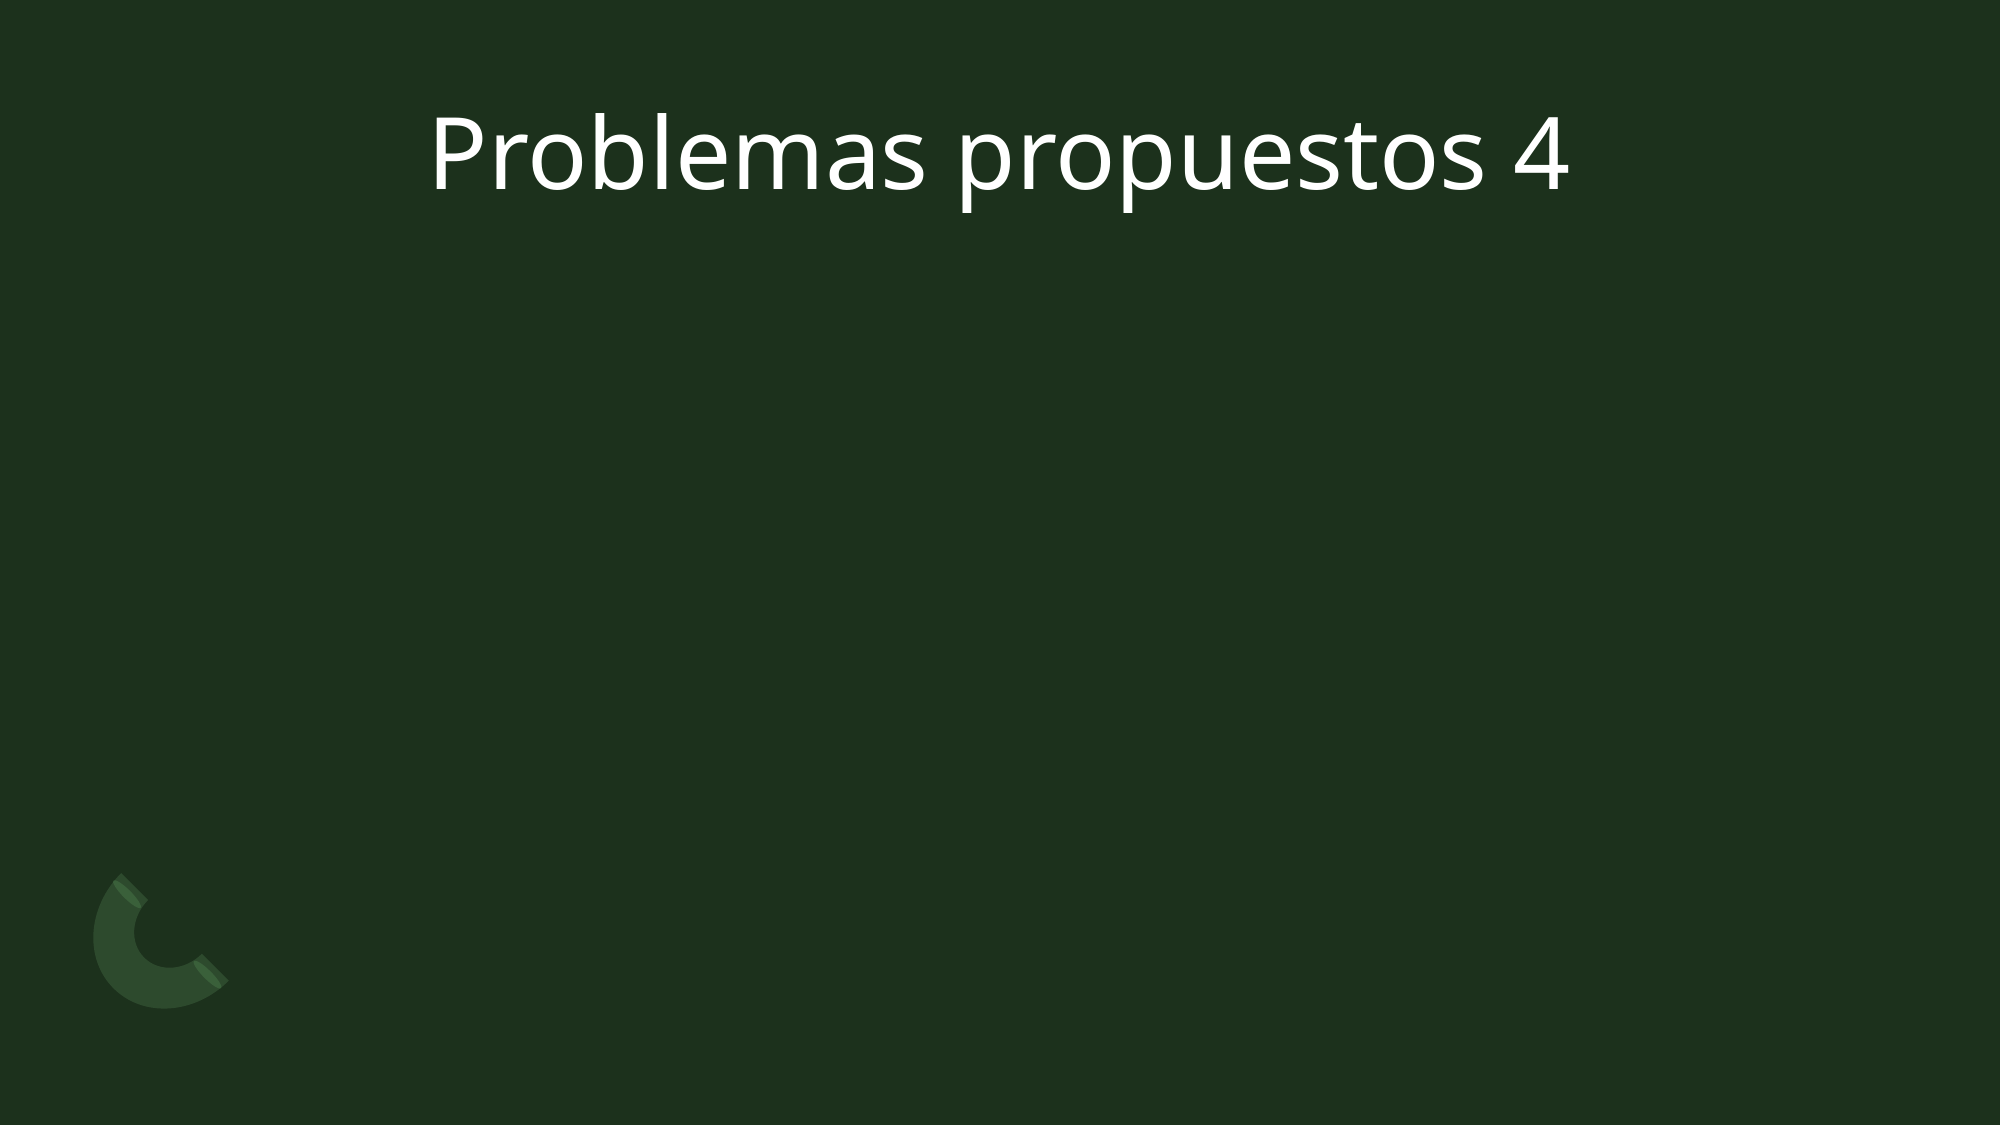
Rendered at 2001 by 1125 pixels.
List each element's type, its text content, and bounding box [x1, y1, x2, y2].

title Problemas propuestos 4 [90, 90, 1910, 309]
